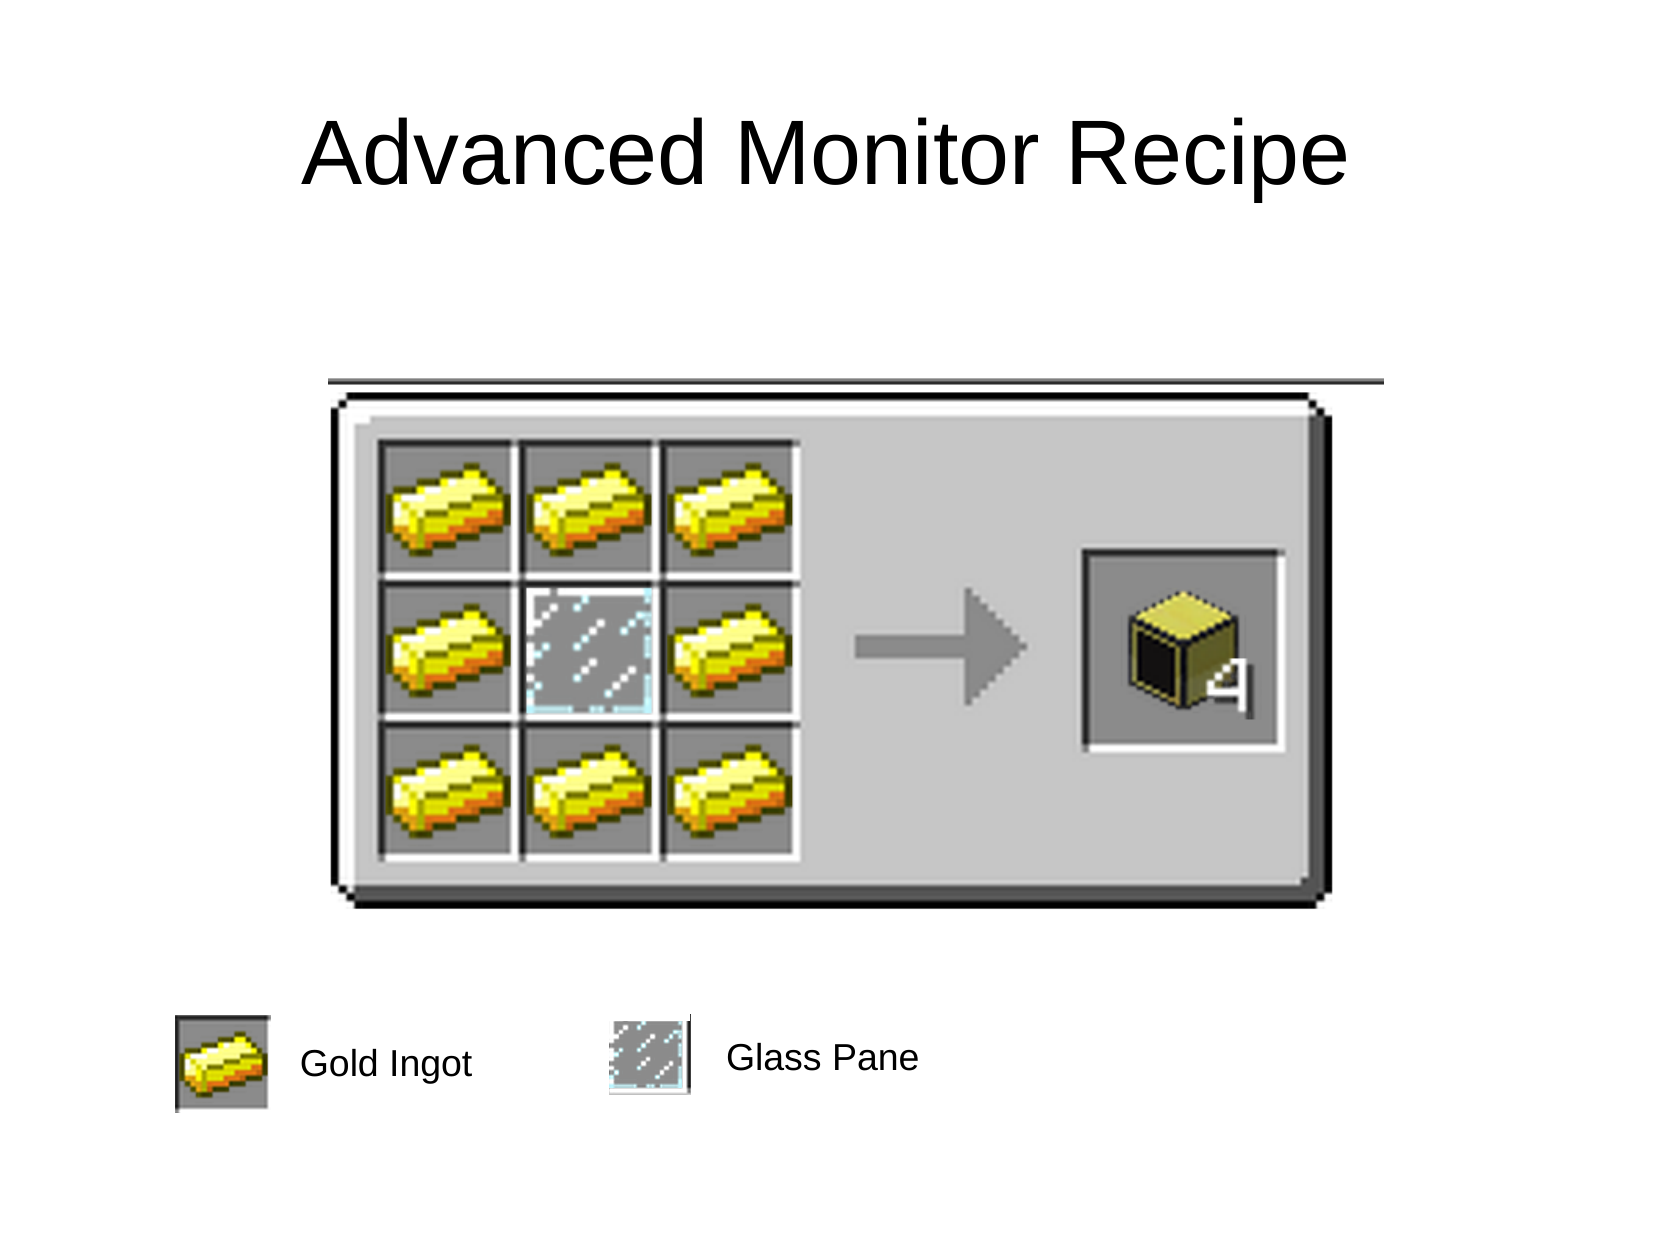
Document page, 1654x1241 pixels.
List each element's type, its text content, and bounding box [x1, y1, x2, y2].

text_box Glass Pane [711, 1029, 952, 1086]
text_box Gold Ingot [285, 1035, 496, 1092]
picture [609, 1014, 691, 1096]
picture [175, 1015, 271, 1113]
picture [328, 377, 1384, 956]
title Advanced Monitor Recipe [82, 49, 1571, 257]
